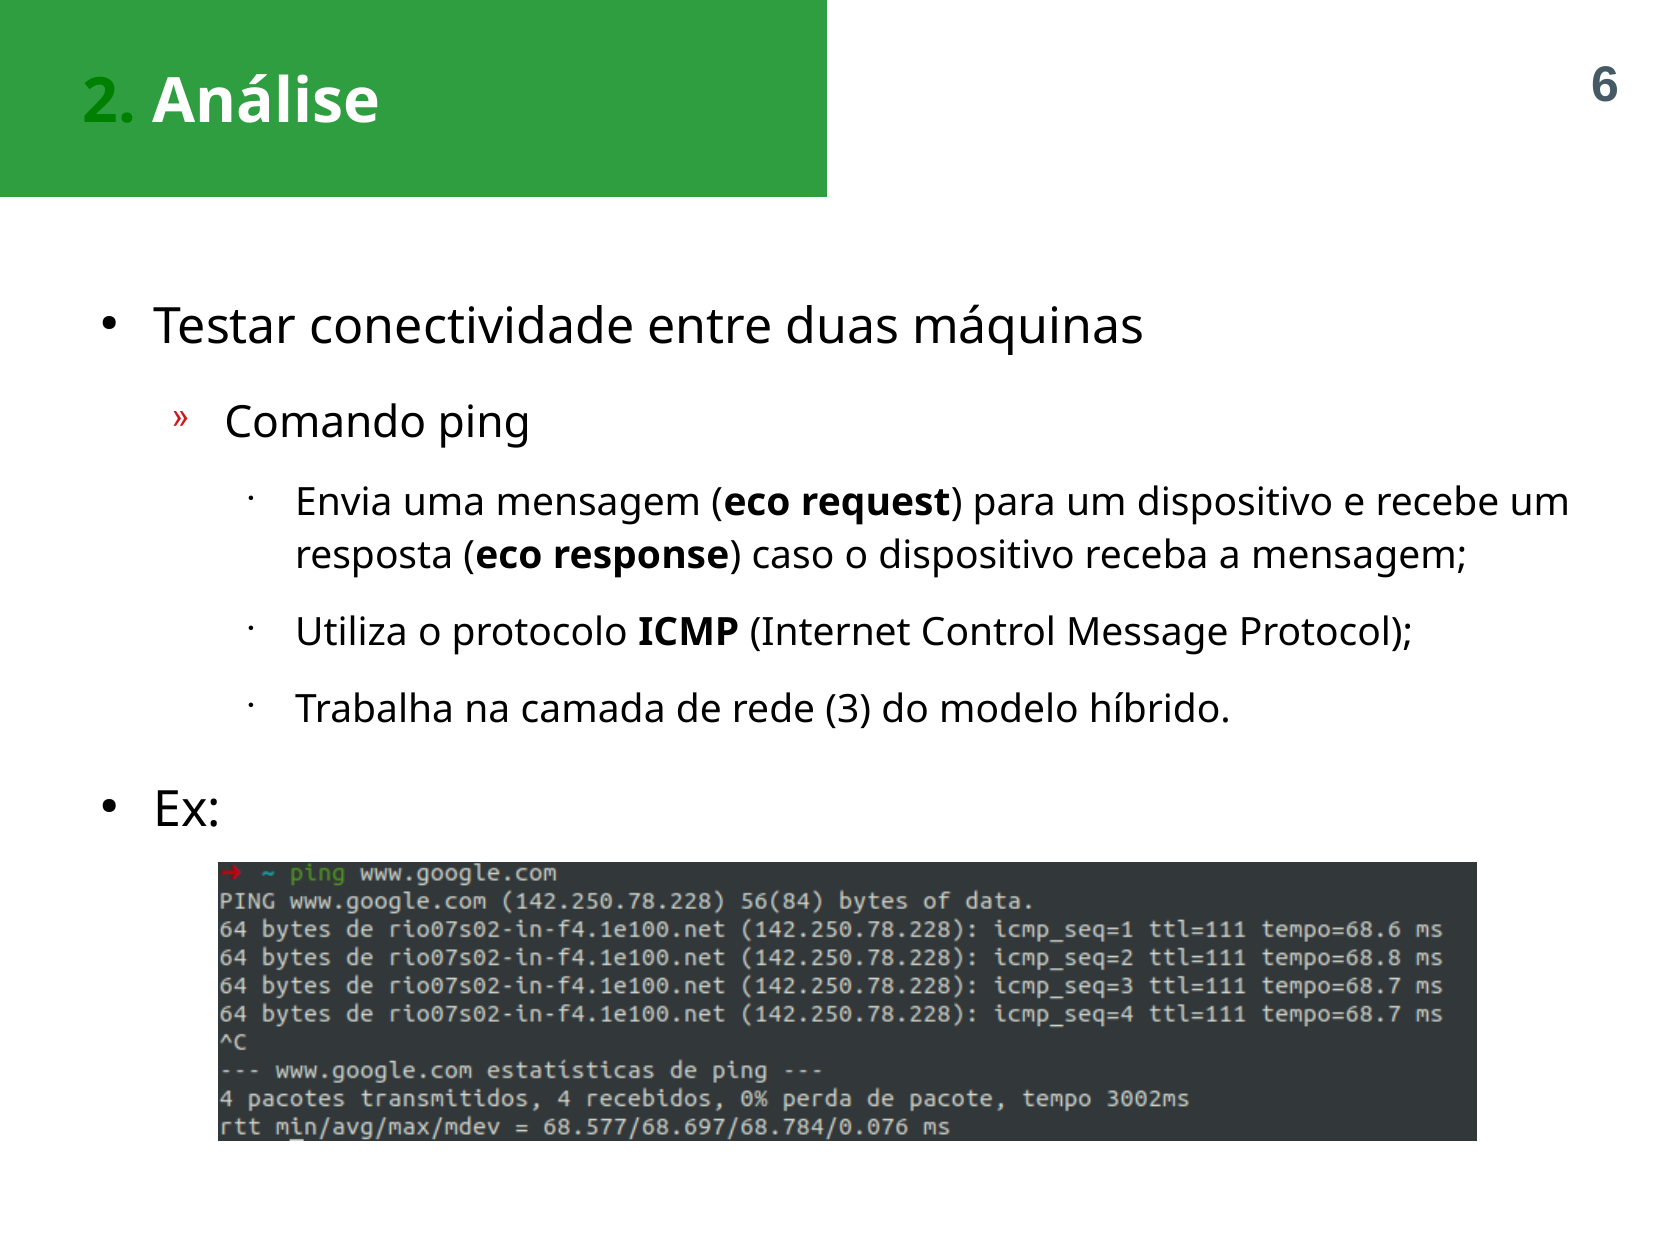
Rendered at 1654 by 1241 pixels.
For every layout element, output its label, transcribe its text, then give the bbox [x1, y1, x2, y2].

title 2. Análise [82, 0, 1152, 202]
picture [218, 862, 1477, 1141]
list Testar conectividade entre duas máquinas Comando ping Envia uma mensagem (eco request) para um dispositivo e recebe um resposta (eco response) caso o dispositivo receba a mensagem; Utiliza o protocolo ICMP (Internet Control Message Protocol); Trabalha na camada de rede (3) do modelo híbrido. Ex: [82, 290, 1571, 1182]
